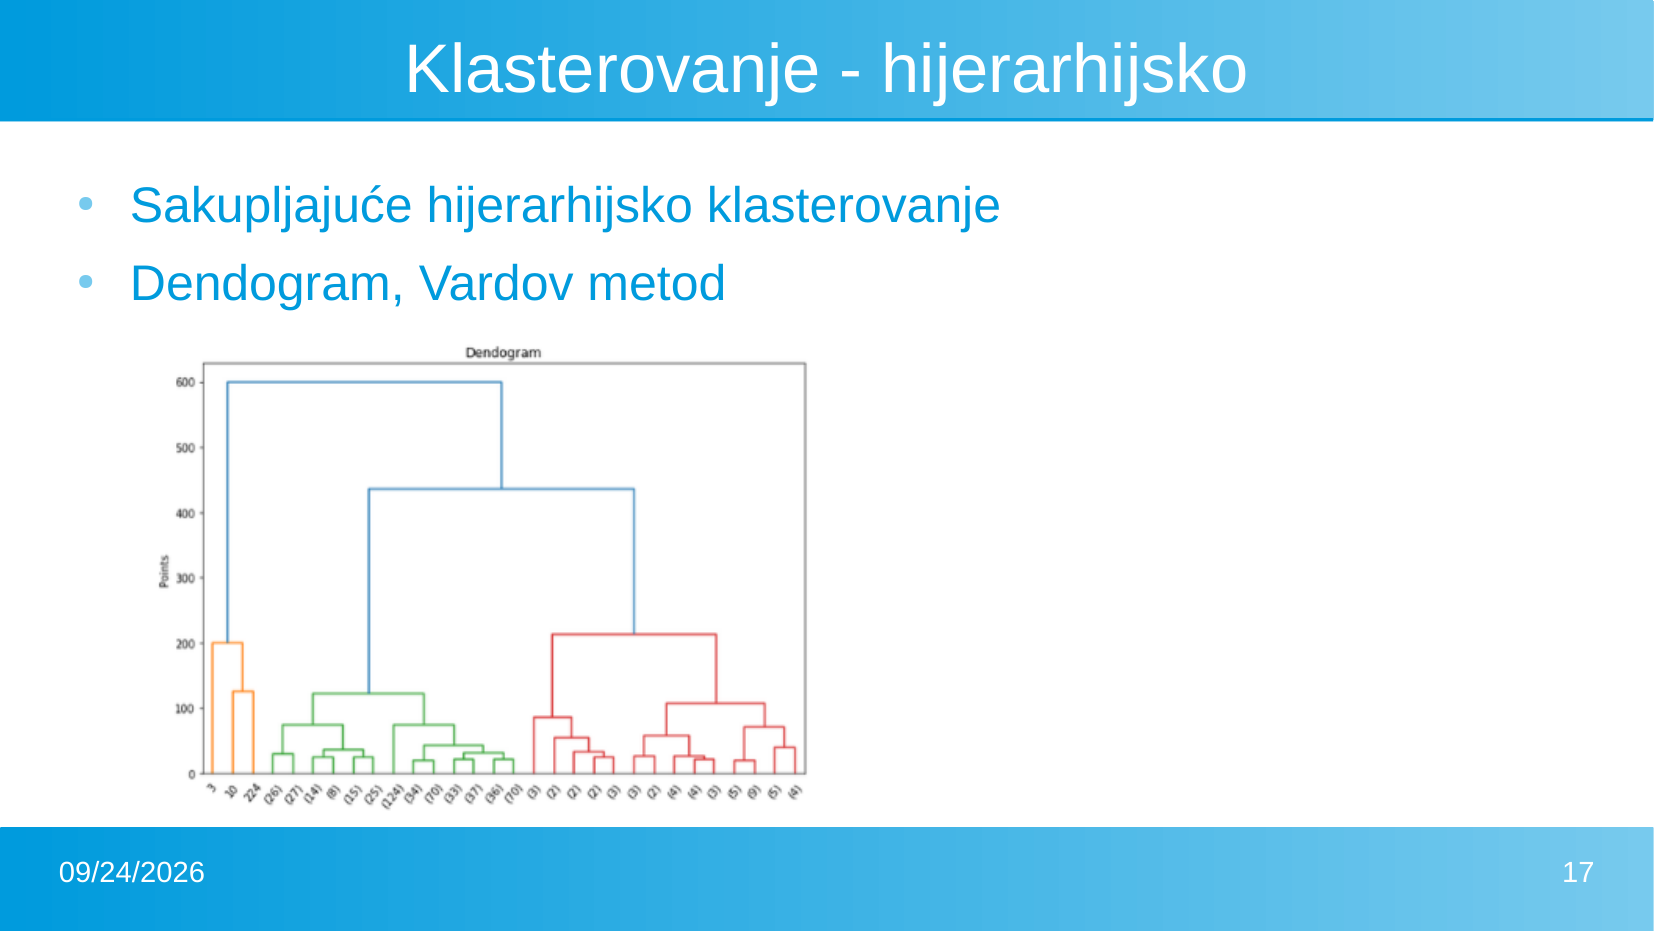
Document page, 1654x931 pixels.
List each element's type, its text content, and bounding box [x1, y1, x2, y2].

list Sakupljajuće hijerarhijsko klasterovanje Dendogram, Vardov metod [59, 177, 1595, 768]
picture [150, 337, 818, 811]
title Klasterovanje - hijerarhijsko [59, 29, 1595, 108]
